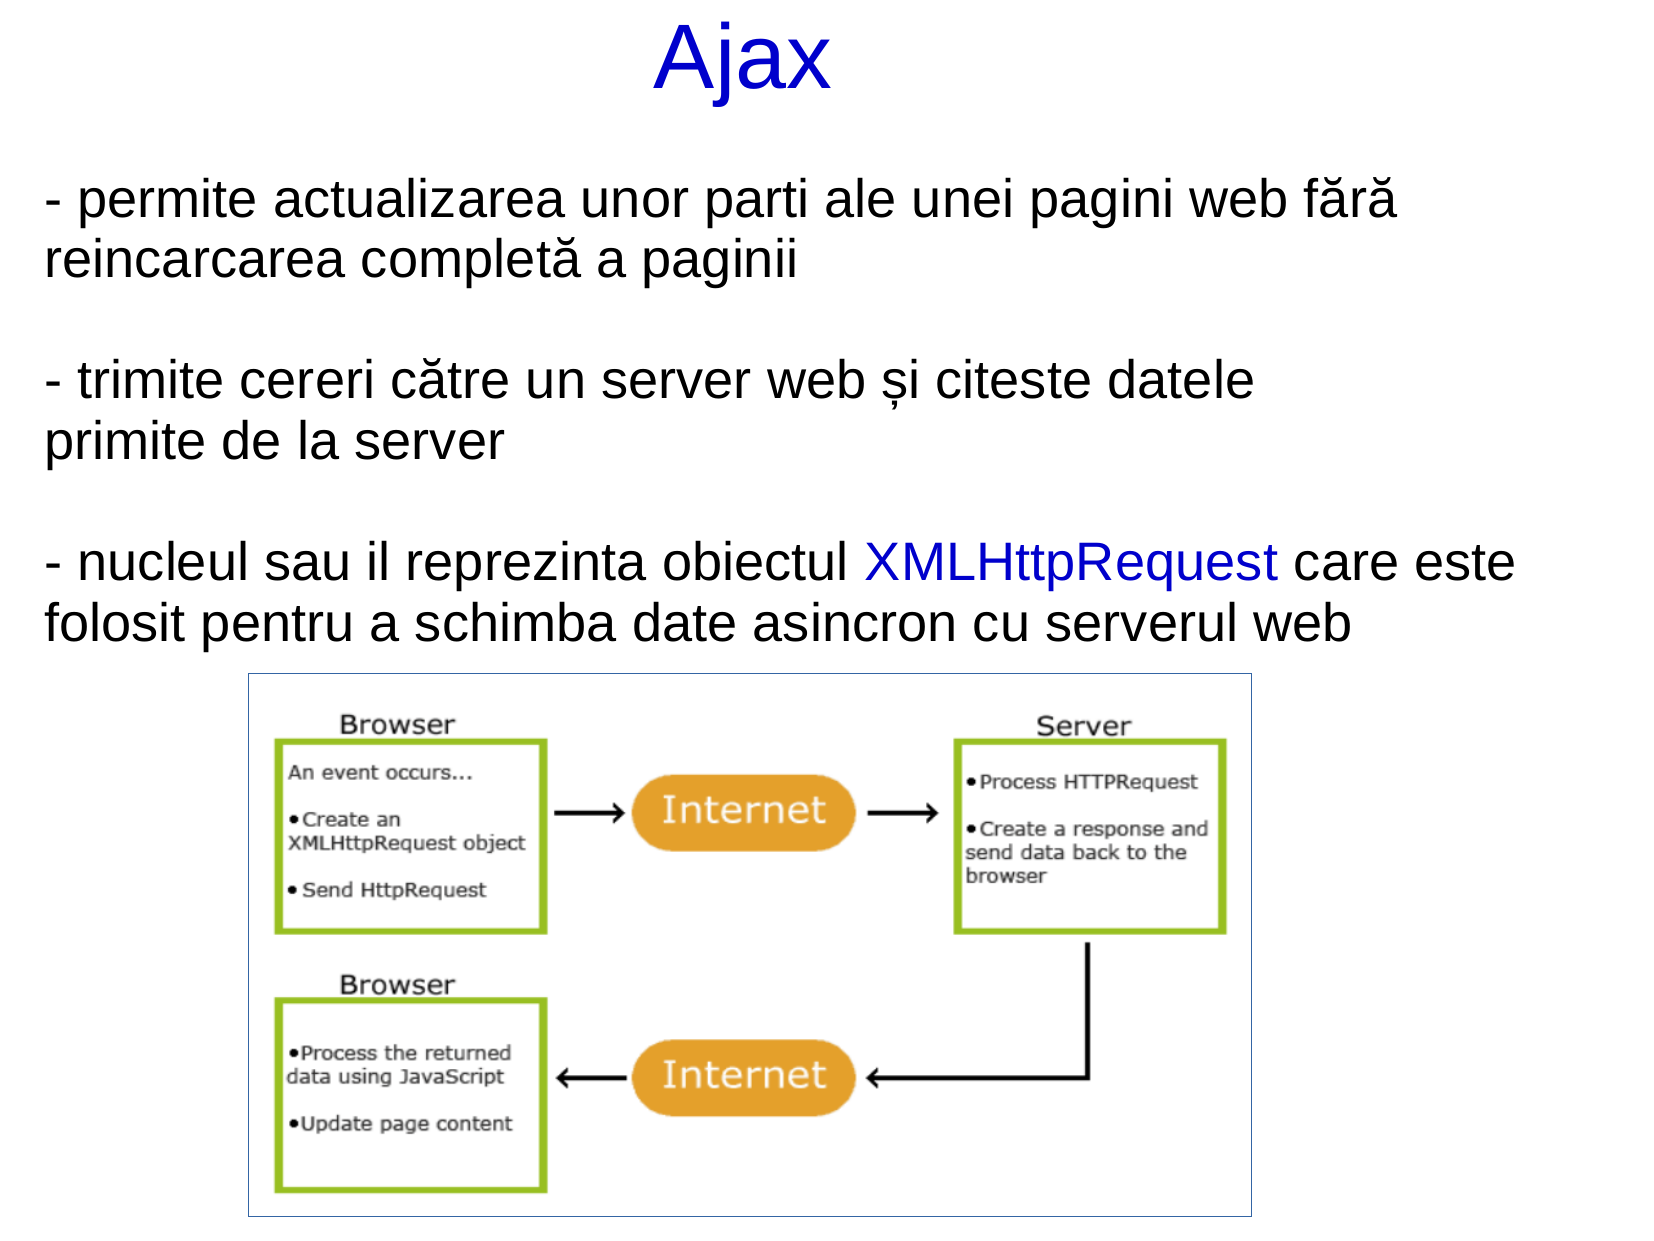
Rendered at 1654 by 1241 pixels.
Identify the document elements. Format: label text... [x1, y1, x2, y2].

text_box - permite actualizarea unor parti ale unei pagini web fără reincarcarea completă a paginii - trimite cereri către un server web și citeste datele primite de la server - nucleul sau il reprezinta obiectul XMLHttpRequest care este folosit pentru a schimba date asincron cu serverul web [29, 100, 1636, 779]
picture [248, 673, 1252, 1217]
text_box Ajax [639, 5, 848, 108]
